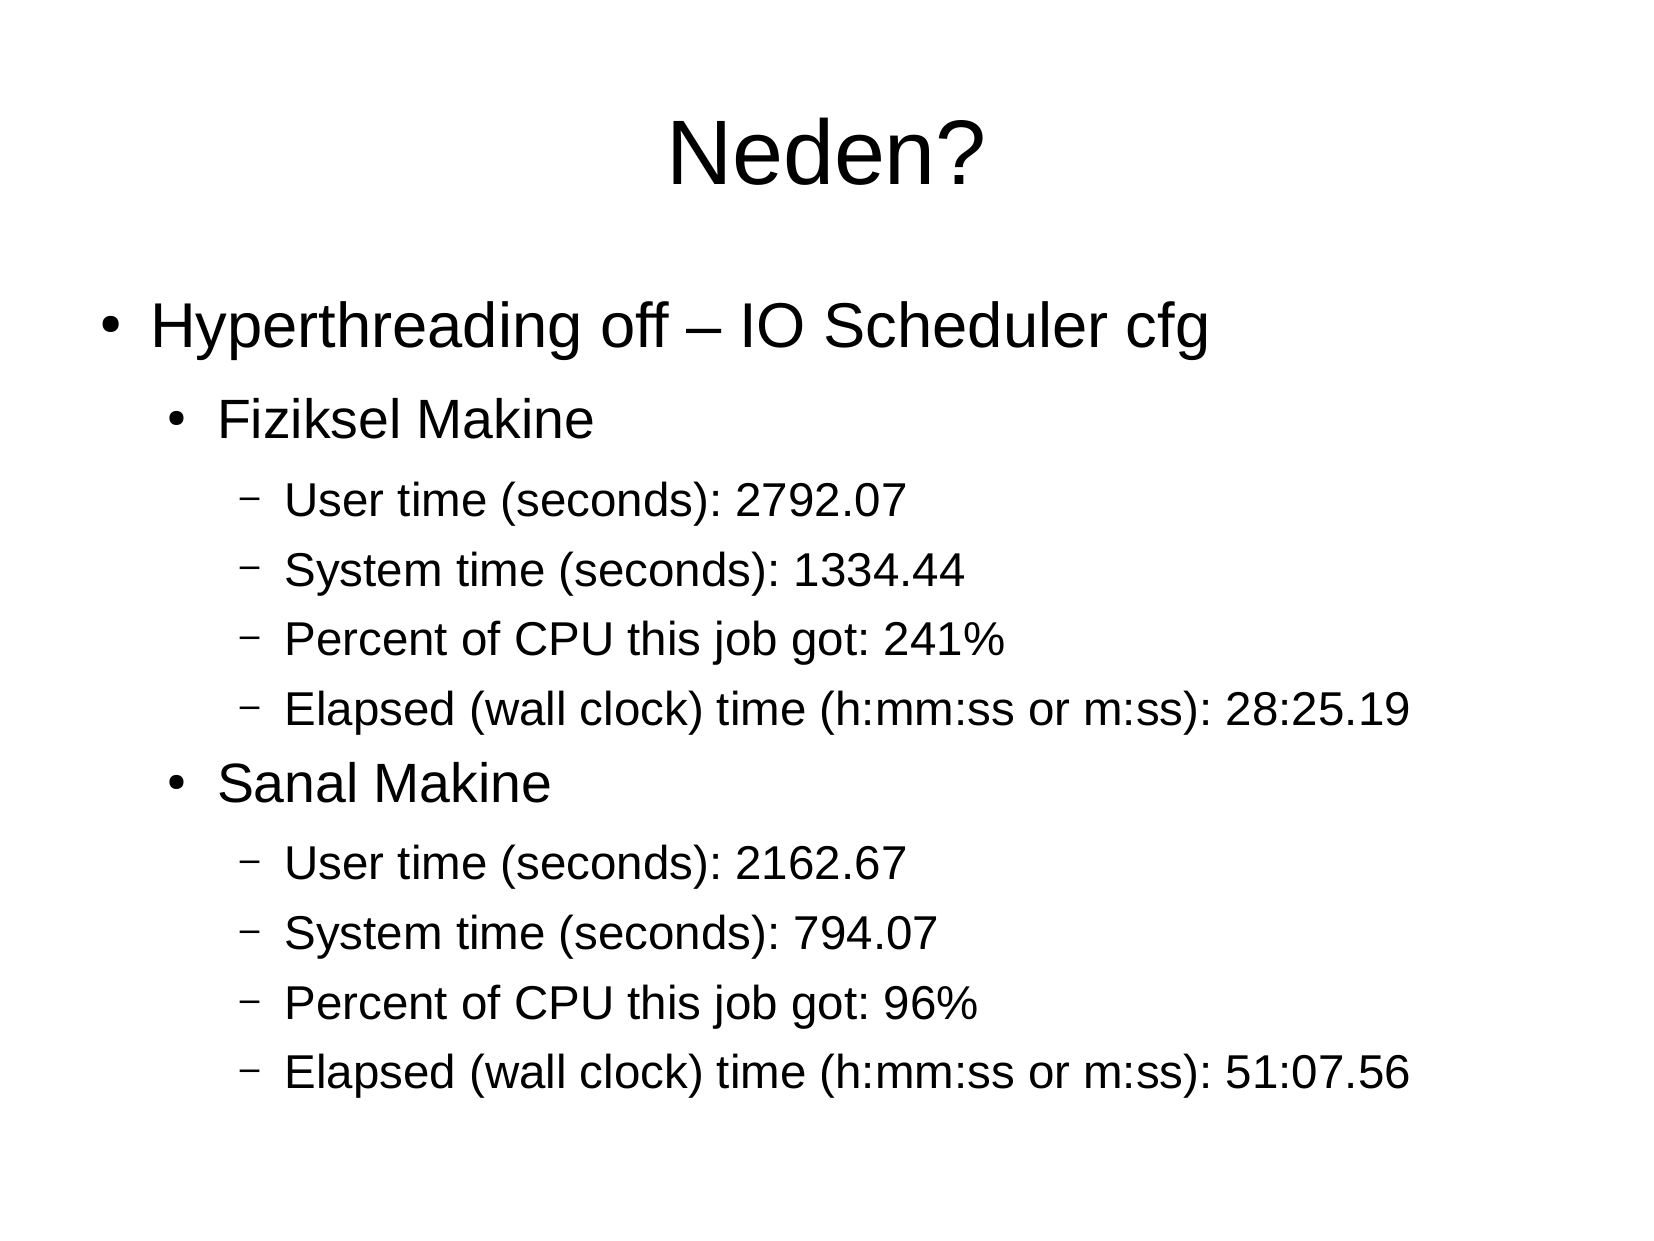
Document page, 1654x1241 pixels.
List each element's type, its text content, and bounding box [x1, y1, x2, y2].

title Neden? [82, 56, 1571, 250]
list Hyperthreading off – IO Scheduler cfg Fiziksel Makine User time (seconds): 2792.07 System time (seconds): 1334.44 Percent of CPU this job got: 241% Elapsed (wall clock) time (h:mm:ss or m:ss): 28:25.19 Sanal Makine User time (seconds): 2162.67 System time (seconds): 794.07 Percent of CPU this job got: 96% Elapsed (wall clock) time (h:mm:ss or m:ss): 51:07.56 [82, 290, 1571, 1109]
